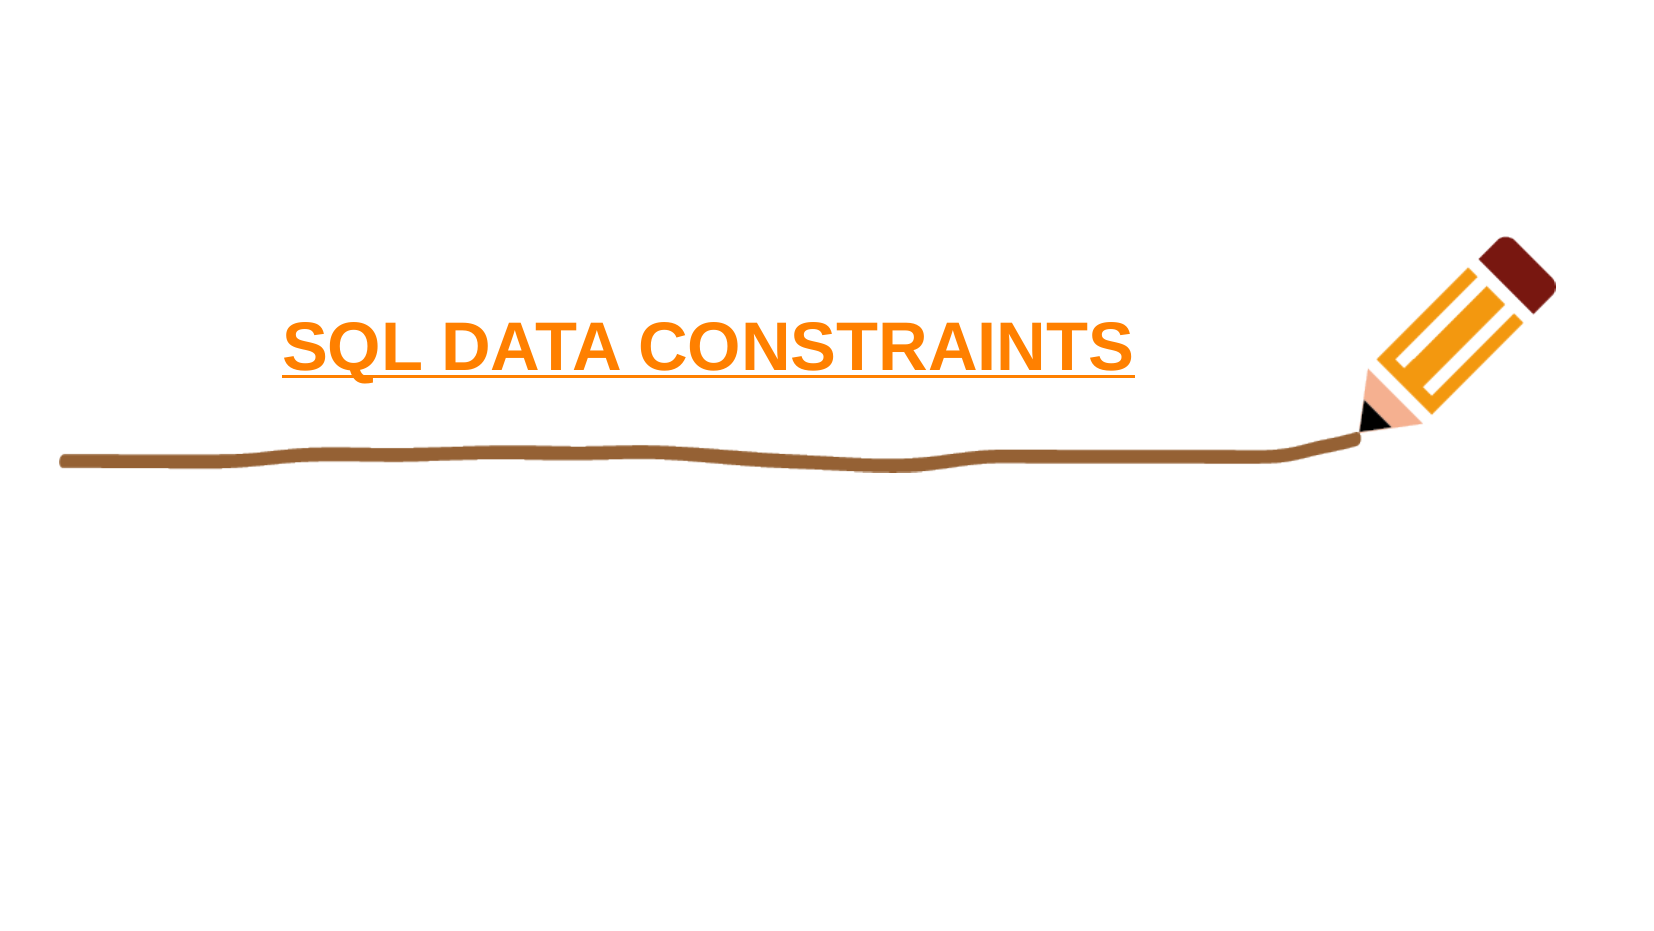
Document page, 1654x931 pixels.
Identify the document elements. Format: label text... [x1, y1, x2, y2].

title SQL DATA CONSTRAINTS [88, 265, 1329, 429]
picture [59, 236, 1556, 473]
